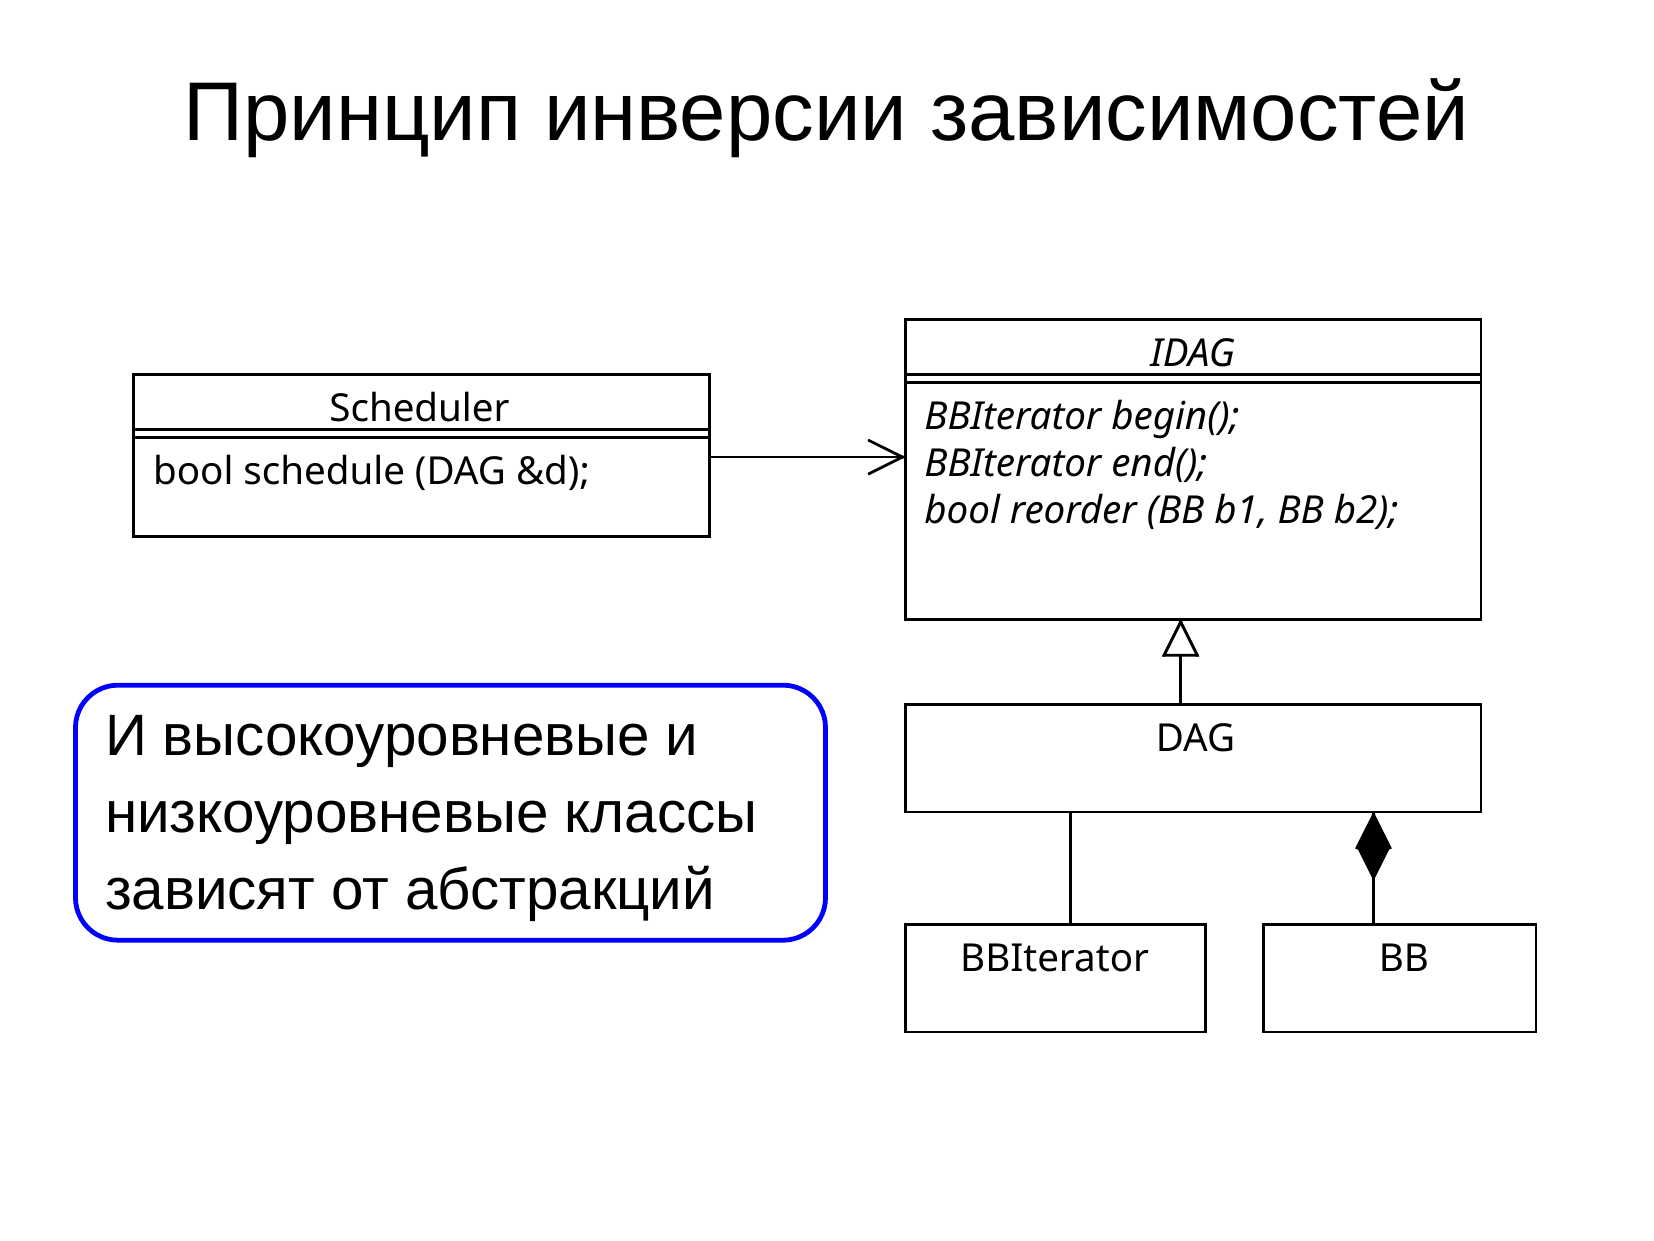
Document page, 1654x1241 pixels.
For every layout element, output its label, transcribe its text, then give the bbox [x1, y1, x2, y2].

picture [77, 263, 1596, 1092]
title Принцип инверсии зависимостей [82, 8, 1571, 216]
